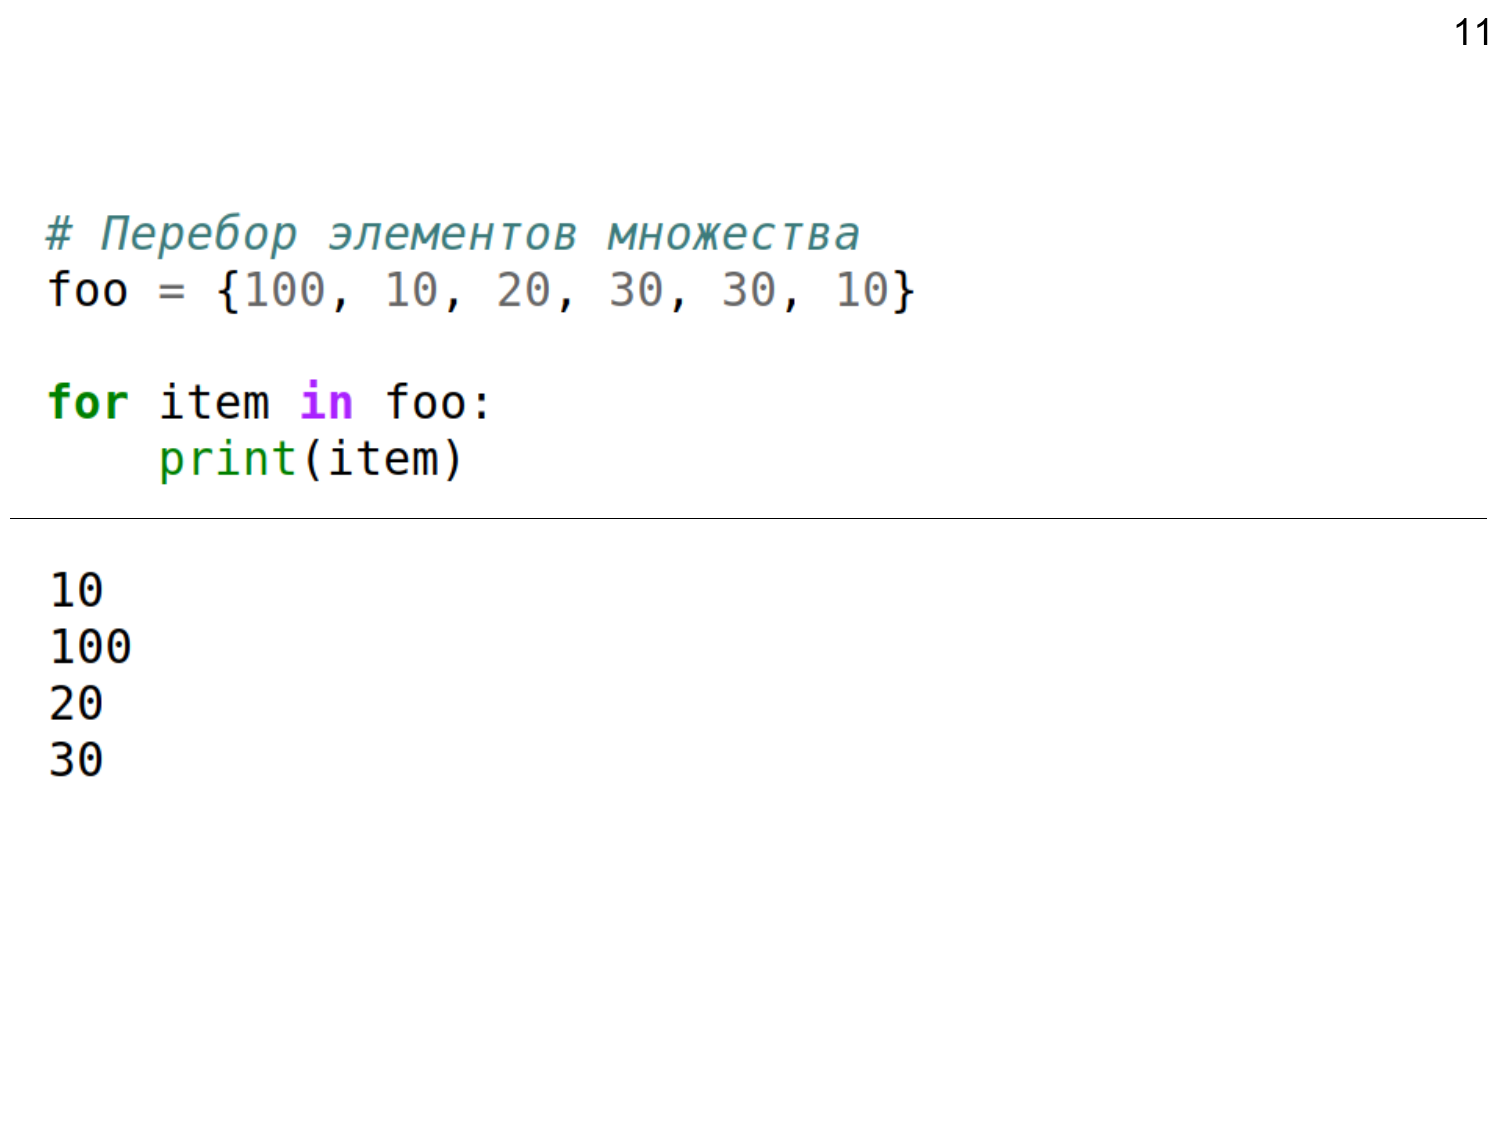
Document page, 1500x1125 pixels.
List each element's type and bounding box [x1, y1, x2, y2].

picture [37, 555, 149, 800]
picture [31, 200, 923, 497]
